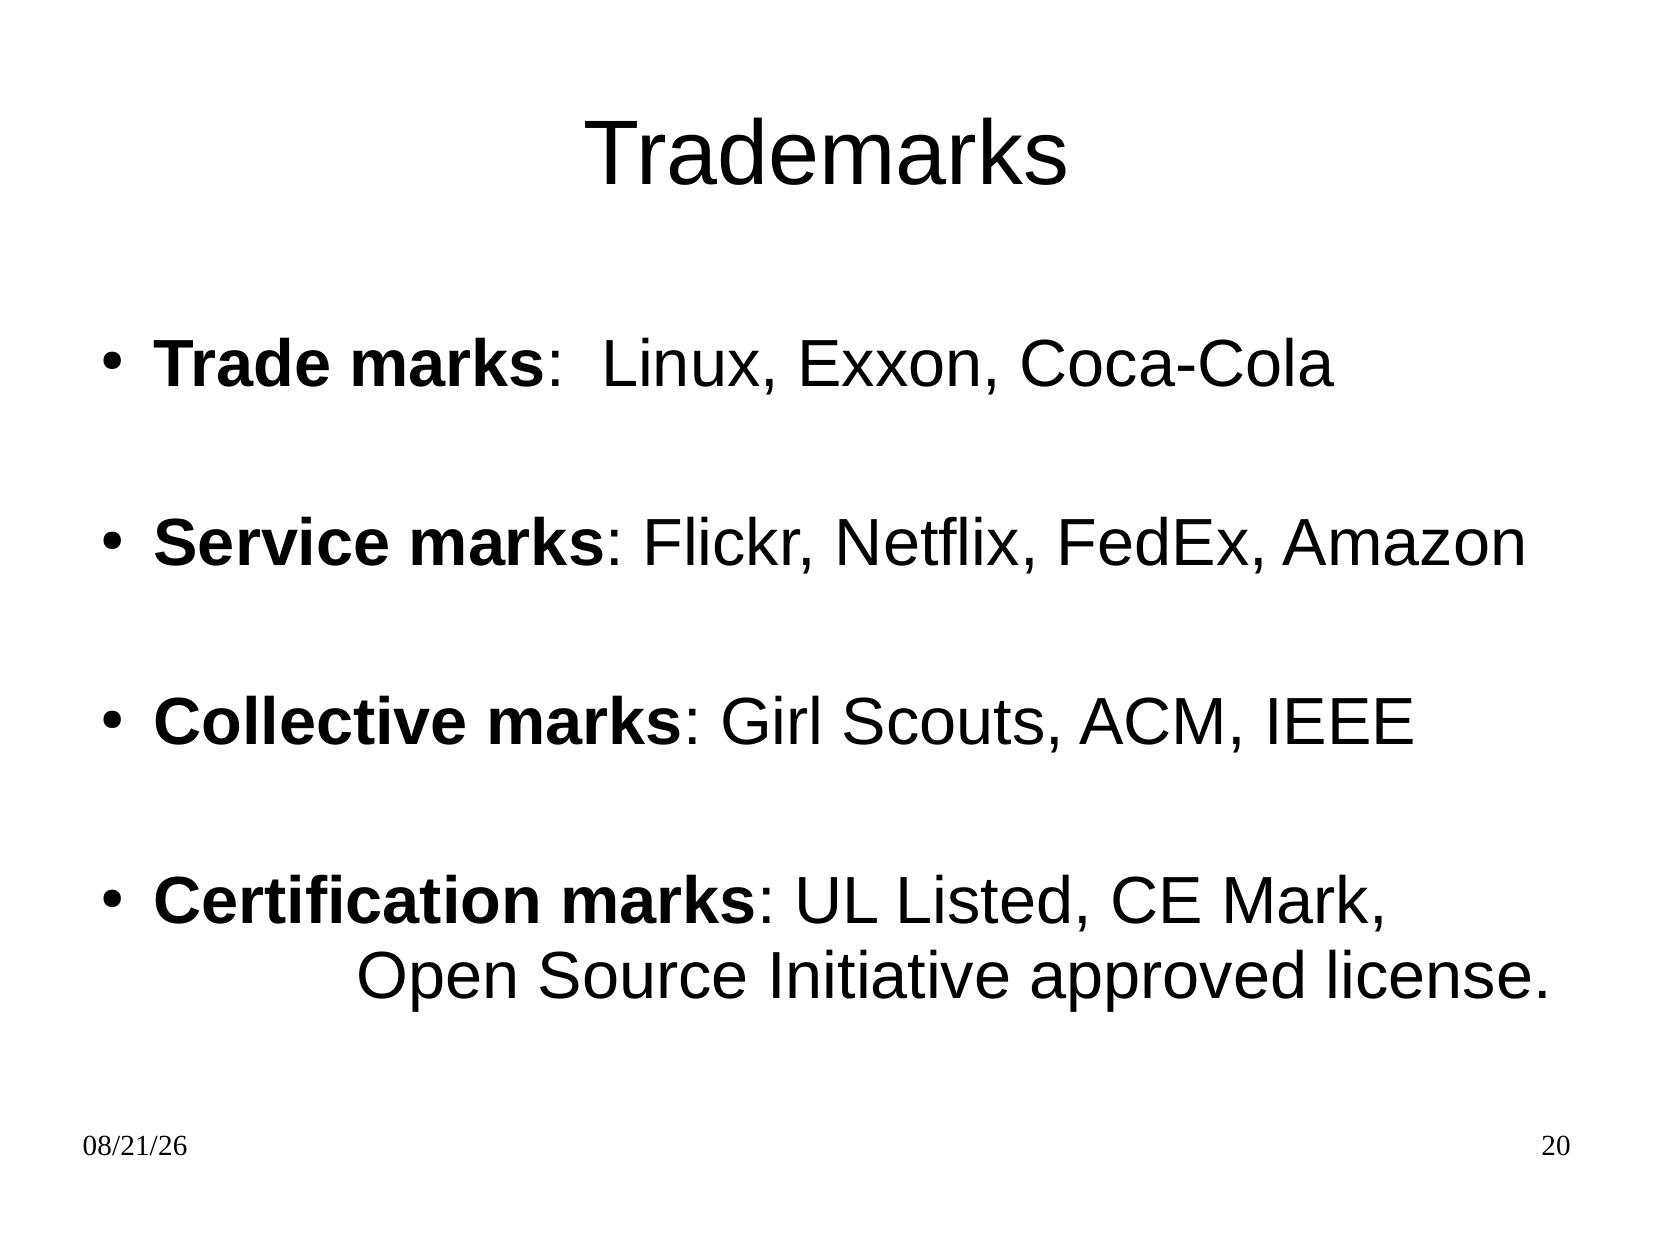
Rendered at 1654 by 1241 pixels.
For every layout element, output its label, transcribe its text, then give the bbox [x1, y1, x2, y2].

list Trade marks: Linux, Exxon, Coca-Cola Service marks: Flickr, Netflix, FedEx, Amazon Collective marks: Girl Scouts, ACM, IEEE Certification marks: UL Listed, CE Mark, Open Source Initiative approved license. [82, 325, 1571, 1013]
title Trademarks [82, 49, 1571, 257]
